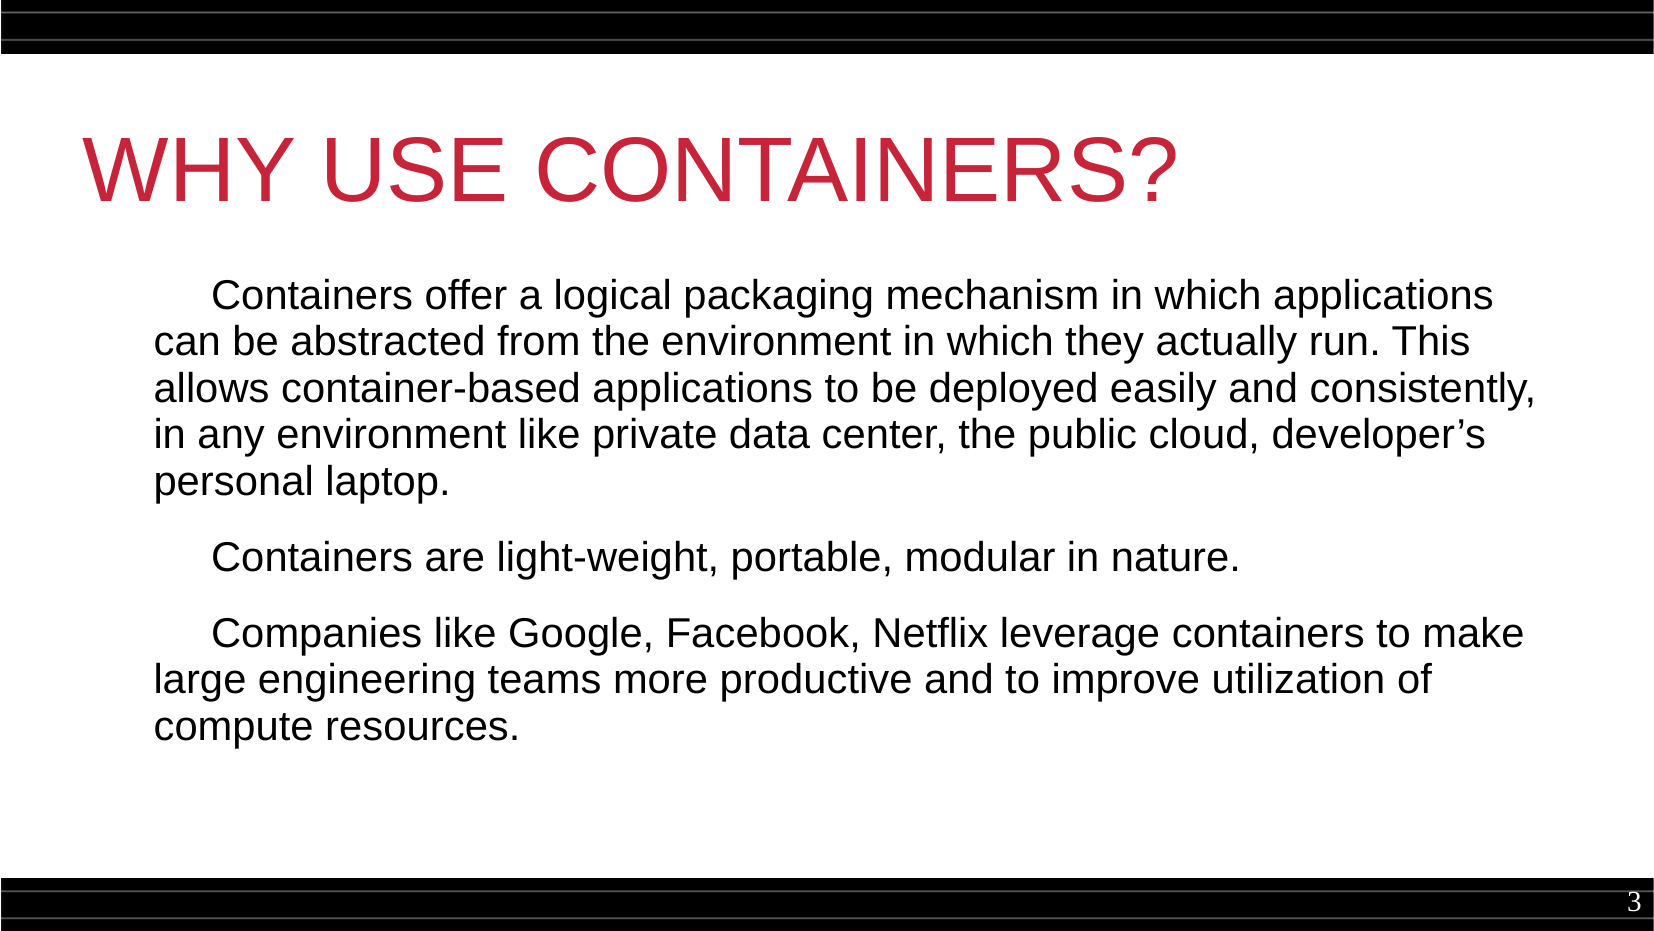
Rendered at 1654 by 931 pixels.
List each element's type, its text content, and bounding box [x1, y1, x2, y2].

list Containers offer a logical packaging mechanism in which applications can be abstracted from the environment in which they actually run. This allows container-based applications to be deployed easily and consistently, in any environment like private data center, the public cloud, developer’s personal laptop. Containers are light-weight, portable, modular in nature. Companies like Google, Facebook, Netflix leverage containers to make large engineering teams more productive and to improve utilization of compute resources. [82, 271, 1571, 851]
title WHY USE CONTAINERS? [82, 91, 1571, 247]
picture [1, 0, 1654, 54]
picture [1, 878, 1654, 931]
